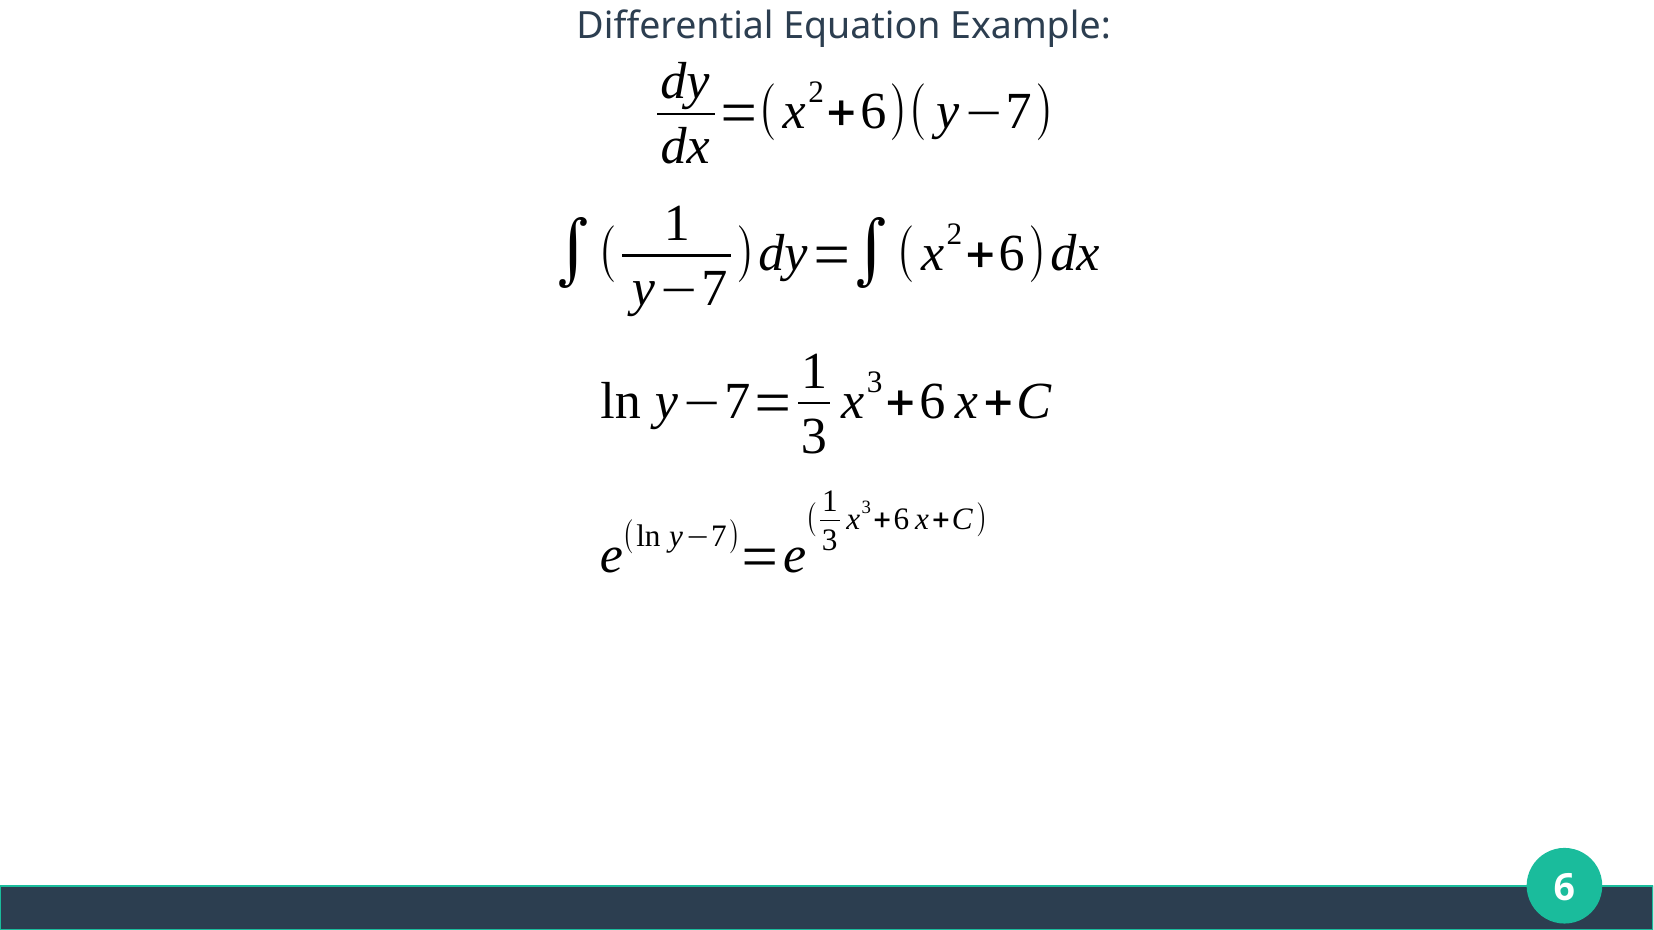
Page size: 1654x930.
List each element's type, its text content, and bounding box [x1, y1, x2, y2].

text_box Differential Equation Example: [412, 0, 1276, 62]
chart [598, 341, 1055, 465]
chart [598, 483, 987, 585]
chart [654, 62, 1053, 176]
chart [551, 194, 1102, 317]
